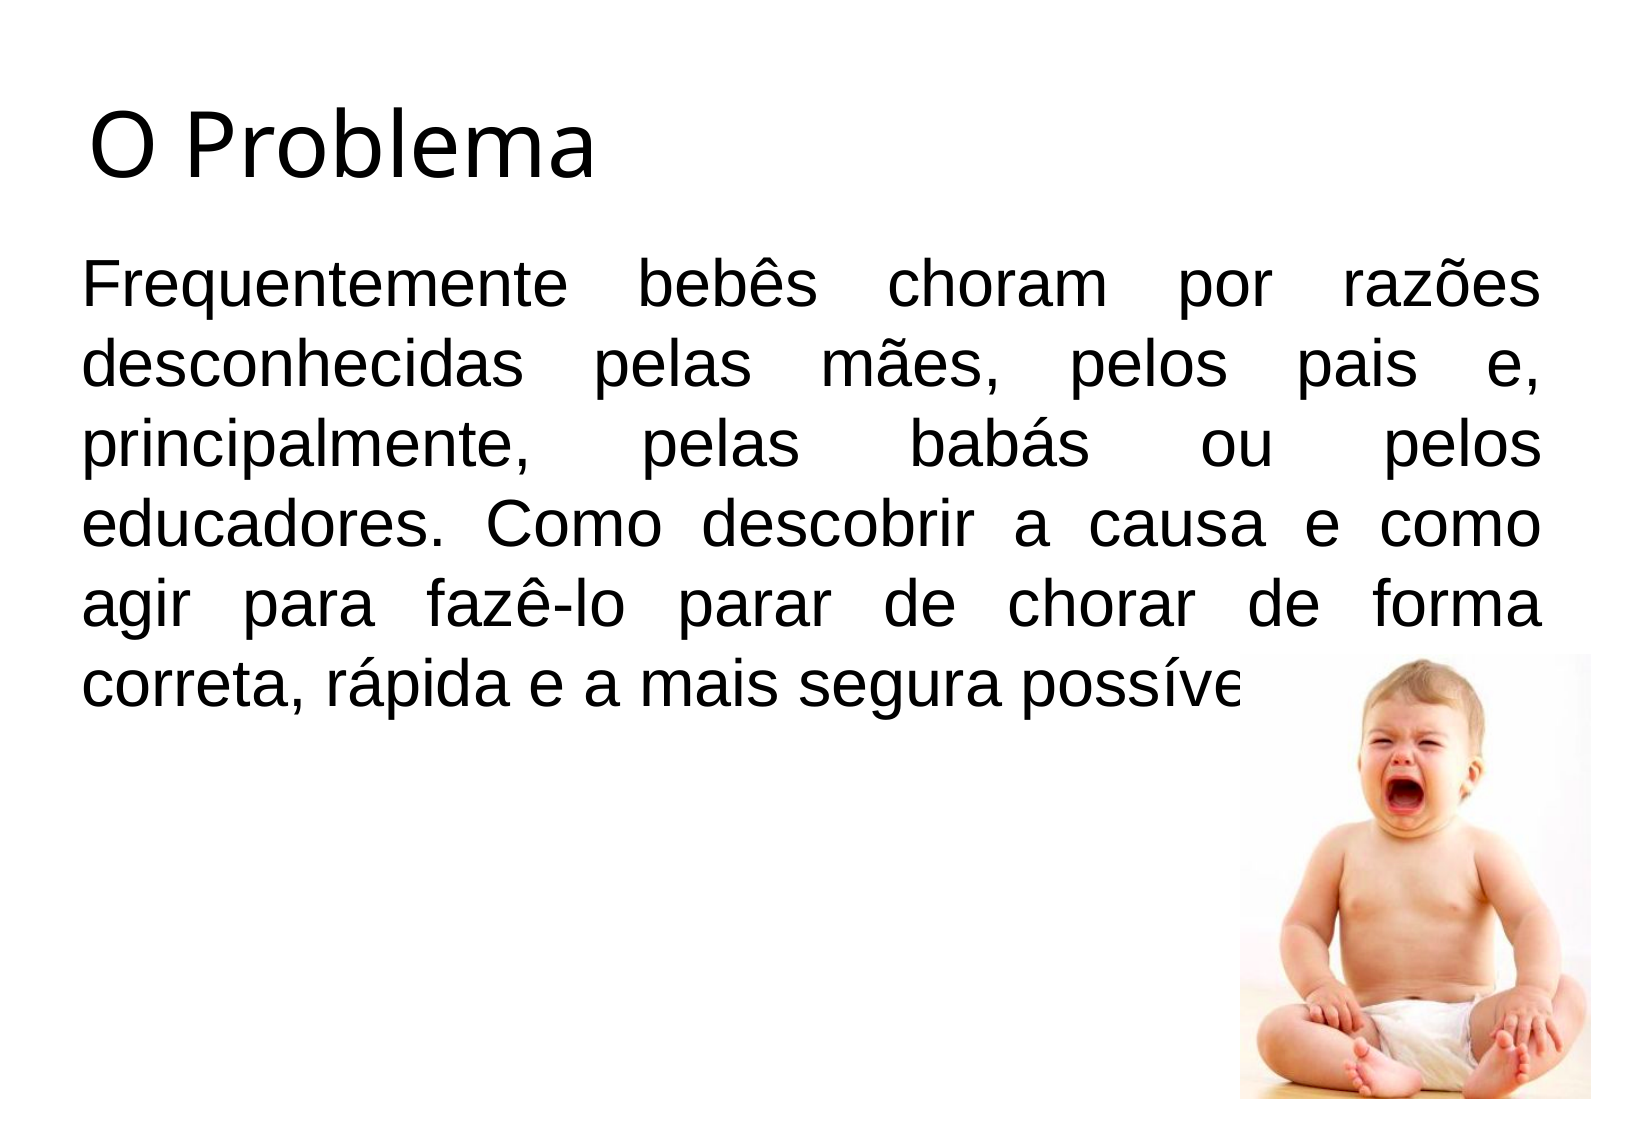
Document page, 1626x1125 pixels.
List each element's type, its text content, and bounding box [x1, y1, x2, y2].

picture [1240, 654, 1591, 1099]
text_box Frequentemente bebês choram por razões desconhecidas pelas mães, pelos pais e, principalmente, pelas babás ou pelos educadores. Como descobrir a causa e como agir para fazê-lo parar de chorar de forma correta, rápida e a mais segura possível ? [81, 255, 1544, 705]
text_box O Problema [87, 81, 1524, 201]
